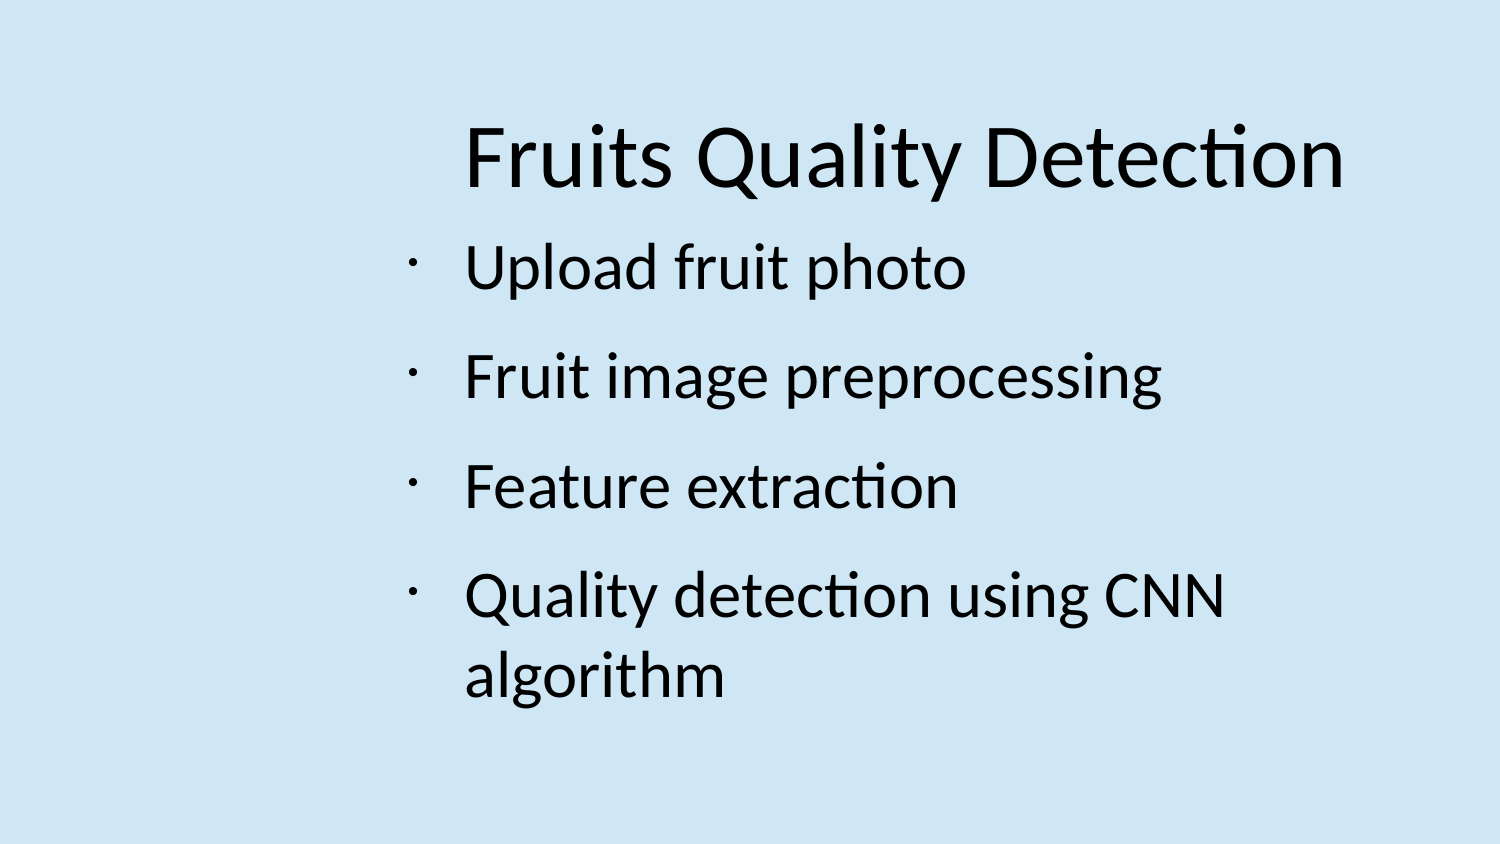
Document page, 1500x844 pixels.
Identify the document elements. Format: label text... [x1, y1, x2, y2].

title Fruits Quality Detection [391, 88, 1422, 208]
list Upload fruit photo Fruit image preprocessing Feature extraction Quality detection using CNN algorithm [393, 215, 1428, 791]
